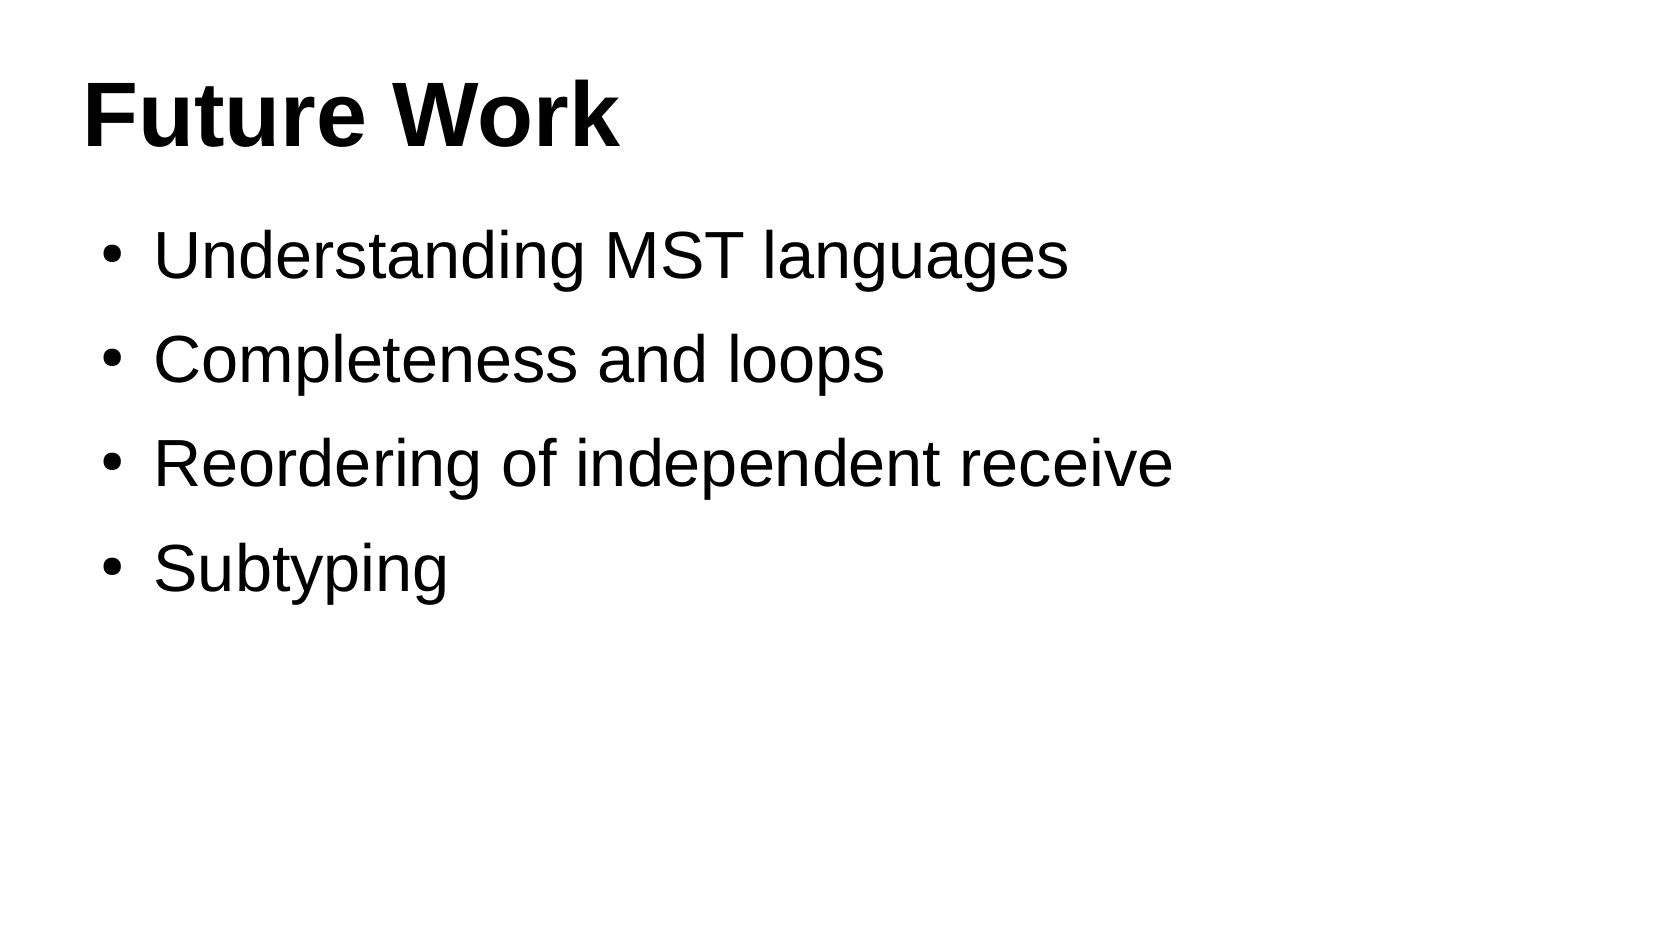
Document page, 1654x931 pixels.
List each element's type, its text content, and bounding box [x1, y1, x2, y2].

list Understanding MST languages Completeness and loops Reordering of independent receive Subtyping [82, 217, 1571, 758]
title Future Work [82, 37, 1571, 193]
